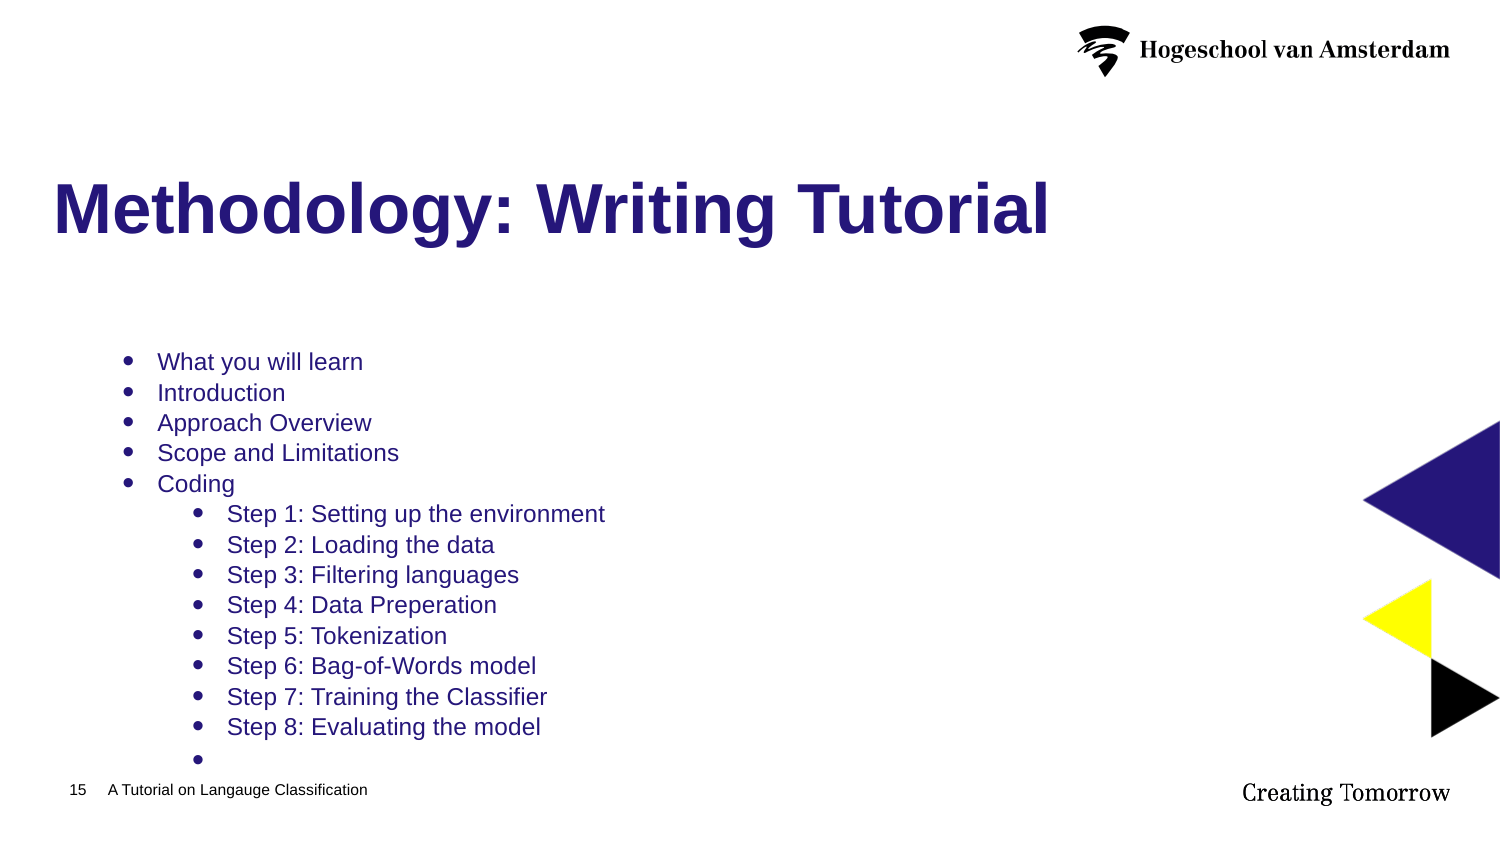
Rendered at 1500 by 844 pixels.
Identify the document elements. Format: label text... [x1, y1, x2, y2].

text_box A Tutorial on Langauge Classification [114, 768, 751, 813]
title Methodology: Writing Tutorial [53, 163, 1363, 346]
list What you will learn Introduction Approach Overview Scope and Limitations Coding Step 1: Setting up the environment Step 2: Loading the data Step 3: Filtering languages Step 4: Data Preperation Step 5: Tokenization Step 6: Bag-of-Words model Step 7: Training the Classifier Step 8: Evaluating the model [53, 346, 1362, 768]
text_box [54, 768, 114, 813]
